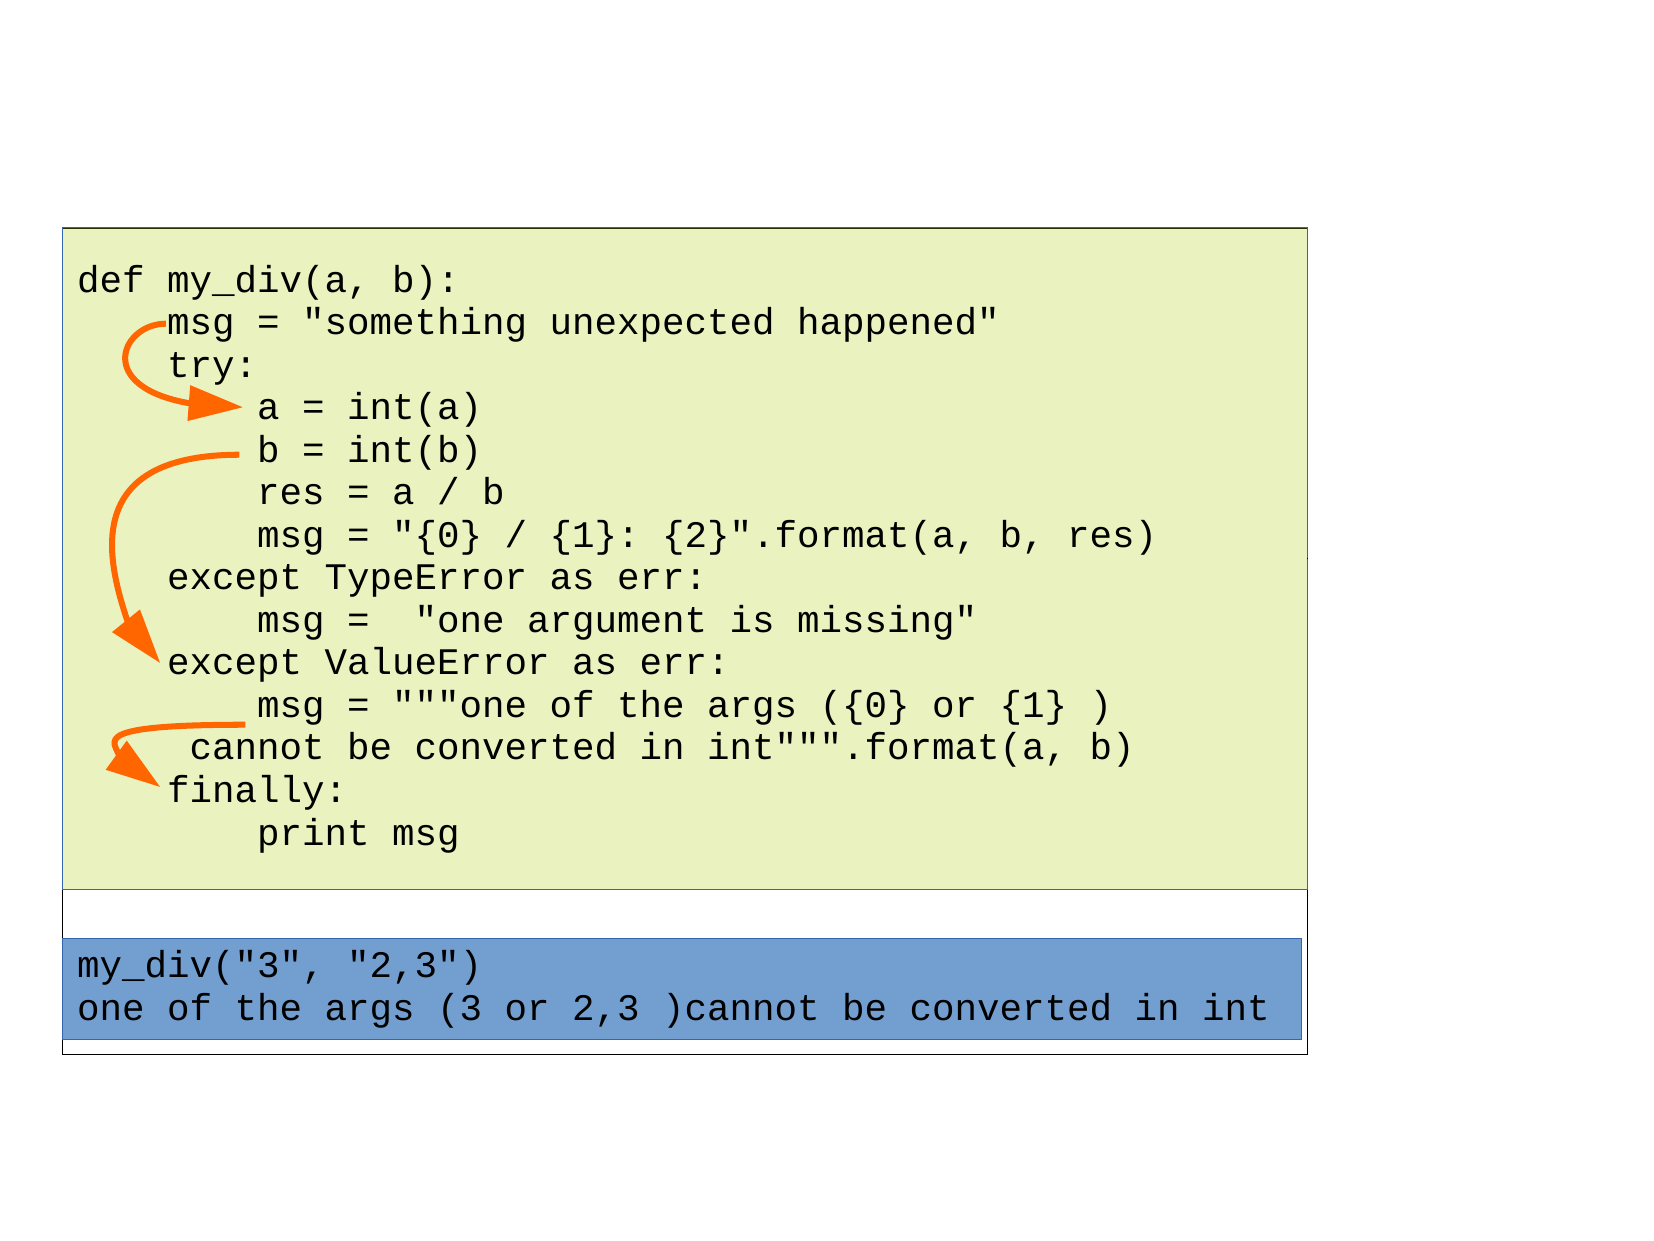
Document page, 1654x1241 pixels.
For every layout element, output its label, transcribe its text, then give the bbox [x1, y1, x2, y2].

text_box [62, 890, 1308, 1055]
text_box my_div("3", "2,3") one of the args (3 or 2,3 )cannot be converted in int [62, 938, 1302, 1040]
text_box def my_div(a, b): msg = "something unexpected happened" try: a = int(a) b = int(b) res = a / b msg = "{0} / {1}: {2}".format(a, b, res) except TypeError as err: msg = "one argument is missing" except ValueError as err: msg = """one of the args ({0} or {1} ) cannot be converted in int""".format(a, b) finally: print msg [62, 227, 1308, 890]
